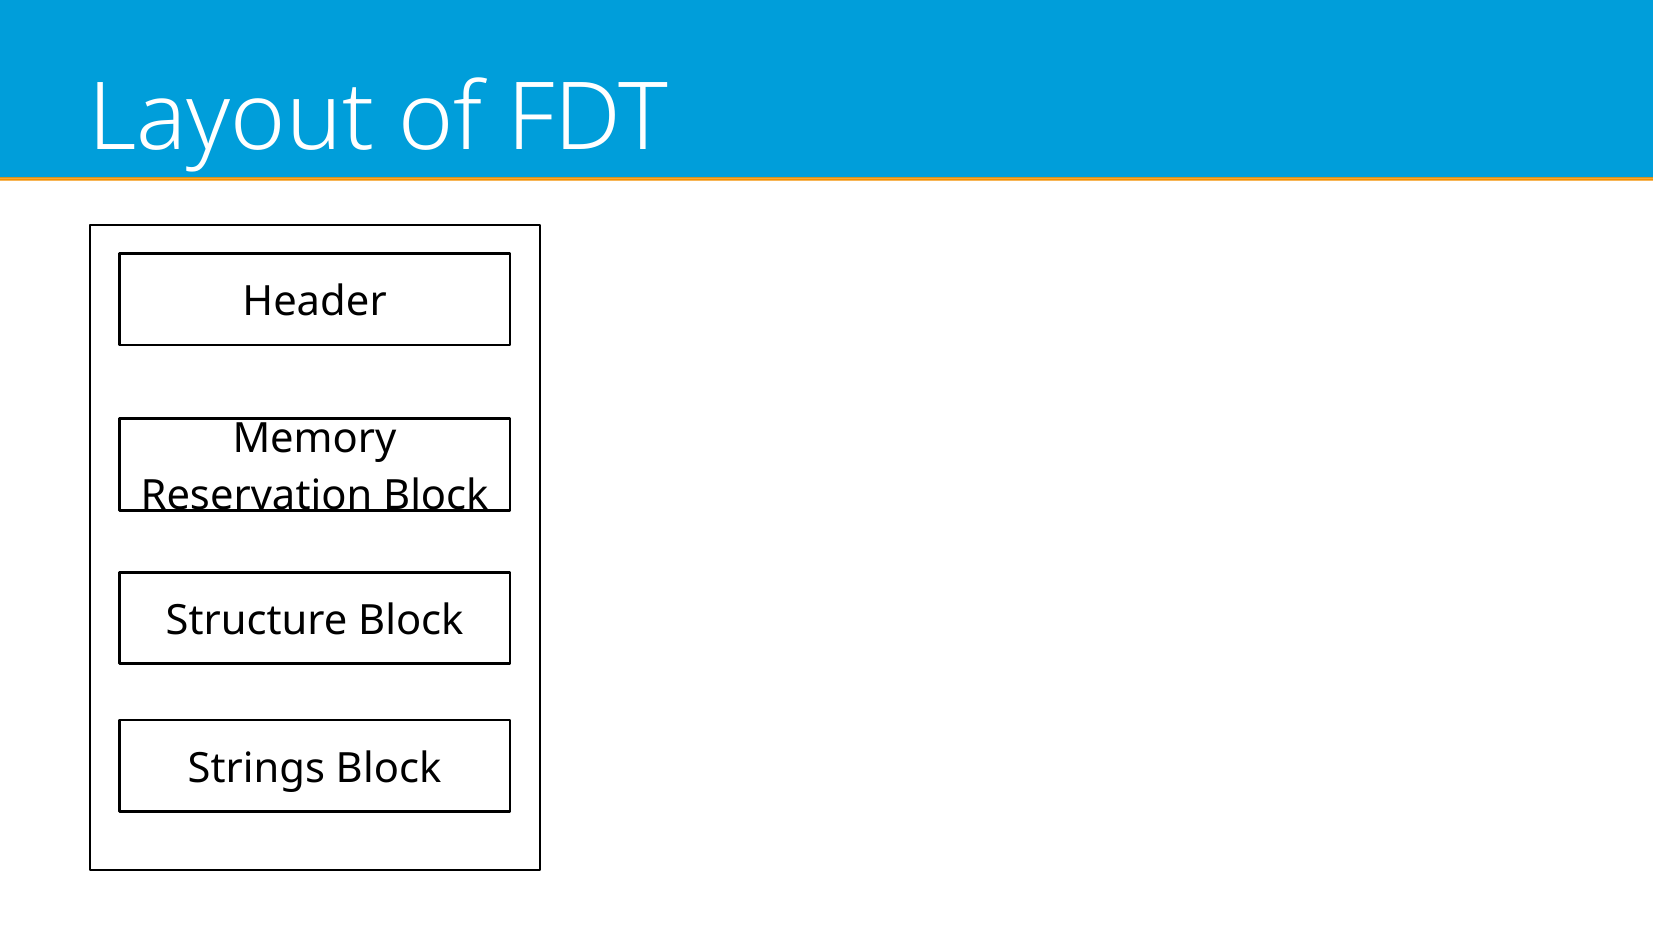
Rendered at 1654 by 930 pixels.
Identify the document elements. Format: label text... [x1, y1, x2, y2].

text_box Strings Block [119, 720, 511, 812]
text_box Memory Reservation Block [119, 418, 511, 511]
title Layout of FDT [88, 14, 1565, 178]
text_box Header [119, 253, 511, 345]
text_box [90, 225, 541, 871]
text_box Structure Block [119, 572, 511, 664]
